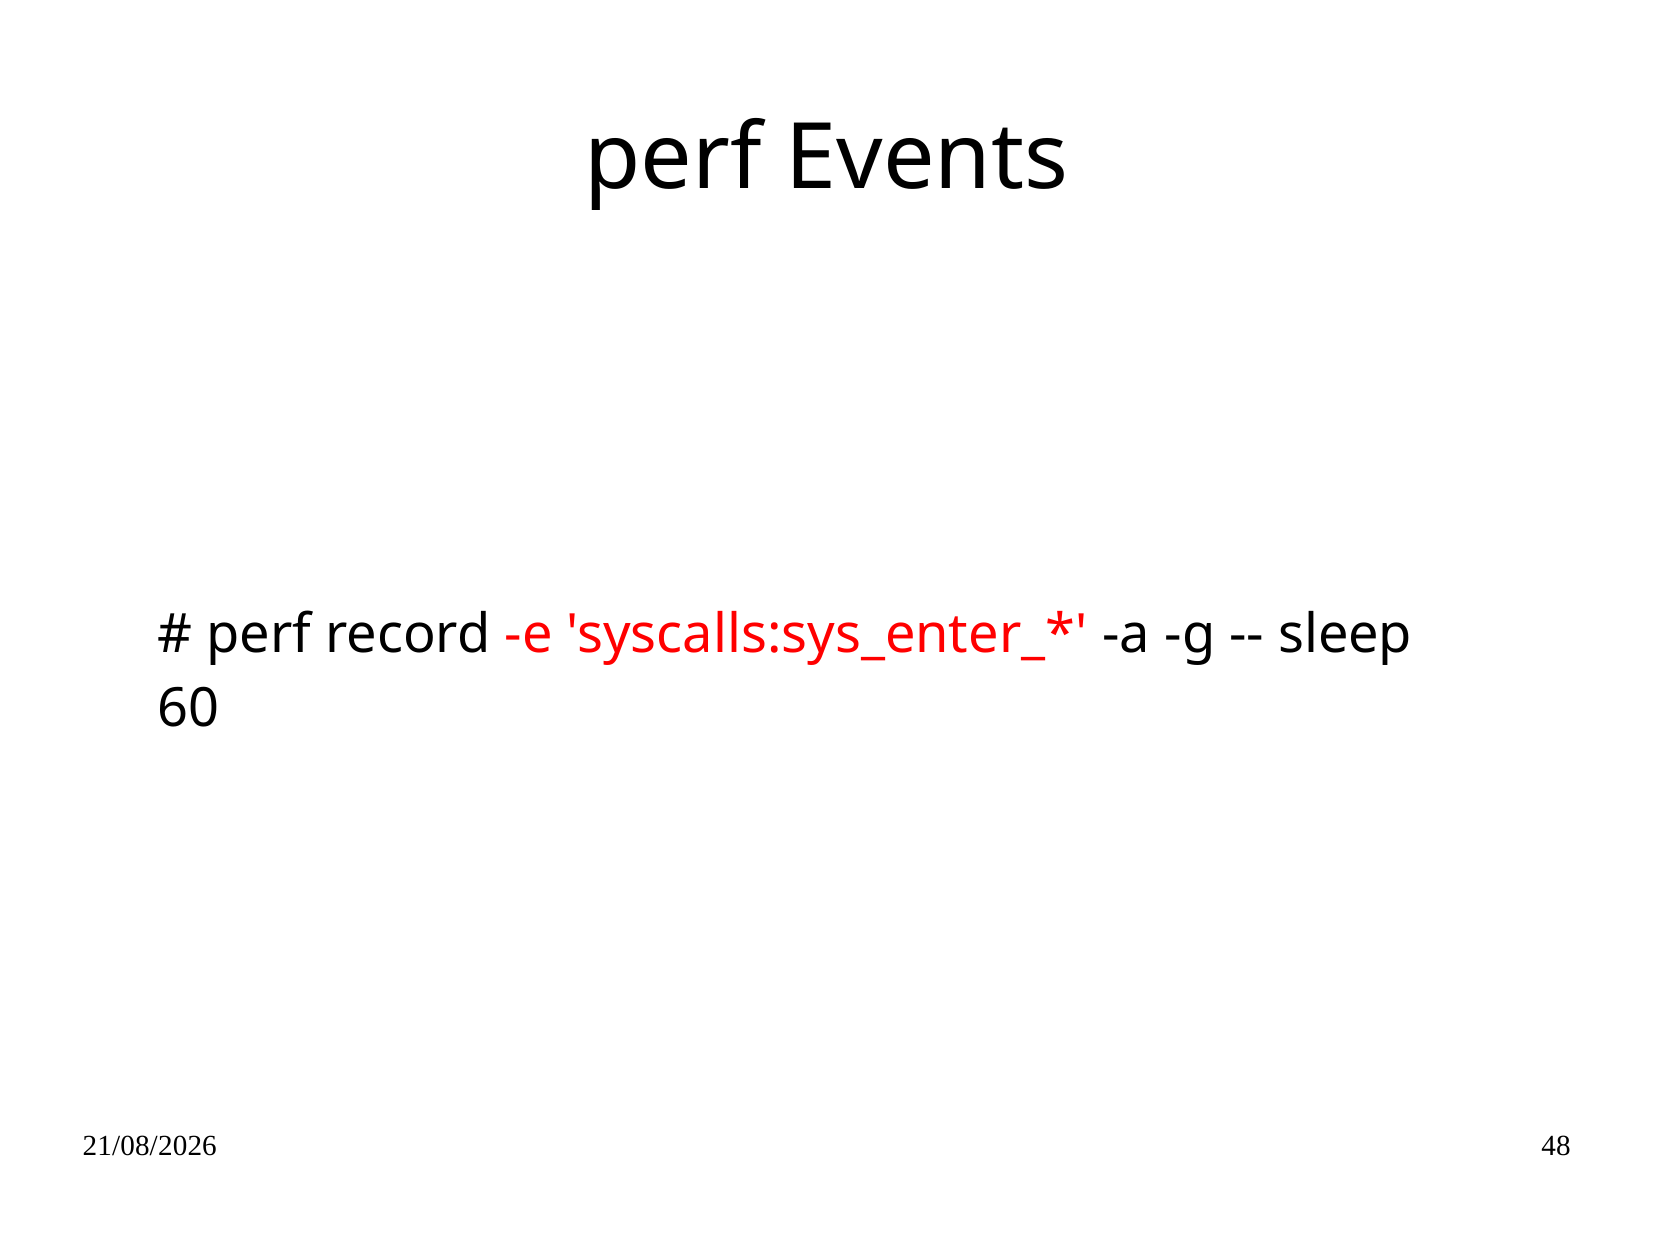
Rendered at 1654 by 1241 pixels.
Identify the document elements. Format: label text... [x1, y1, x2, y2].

title perf Events [82, 49, 1571, 257]
text_box # perf record -e 'syscalls:sys_enter_*' -a -g -- sleep 60 [142, 586, 1483, 667]
